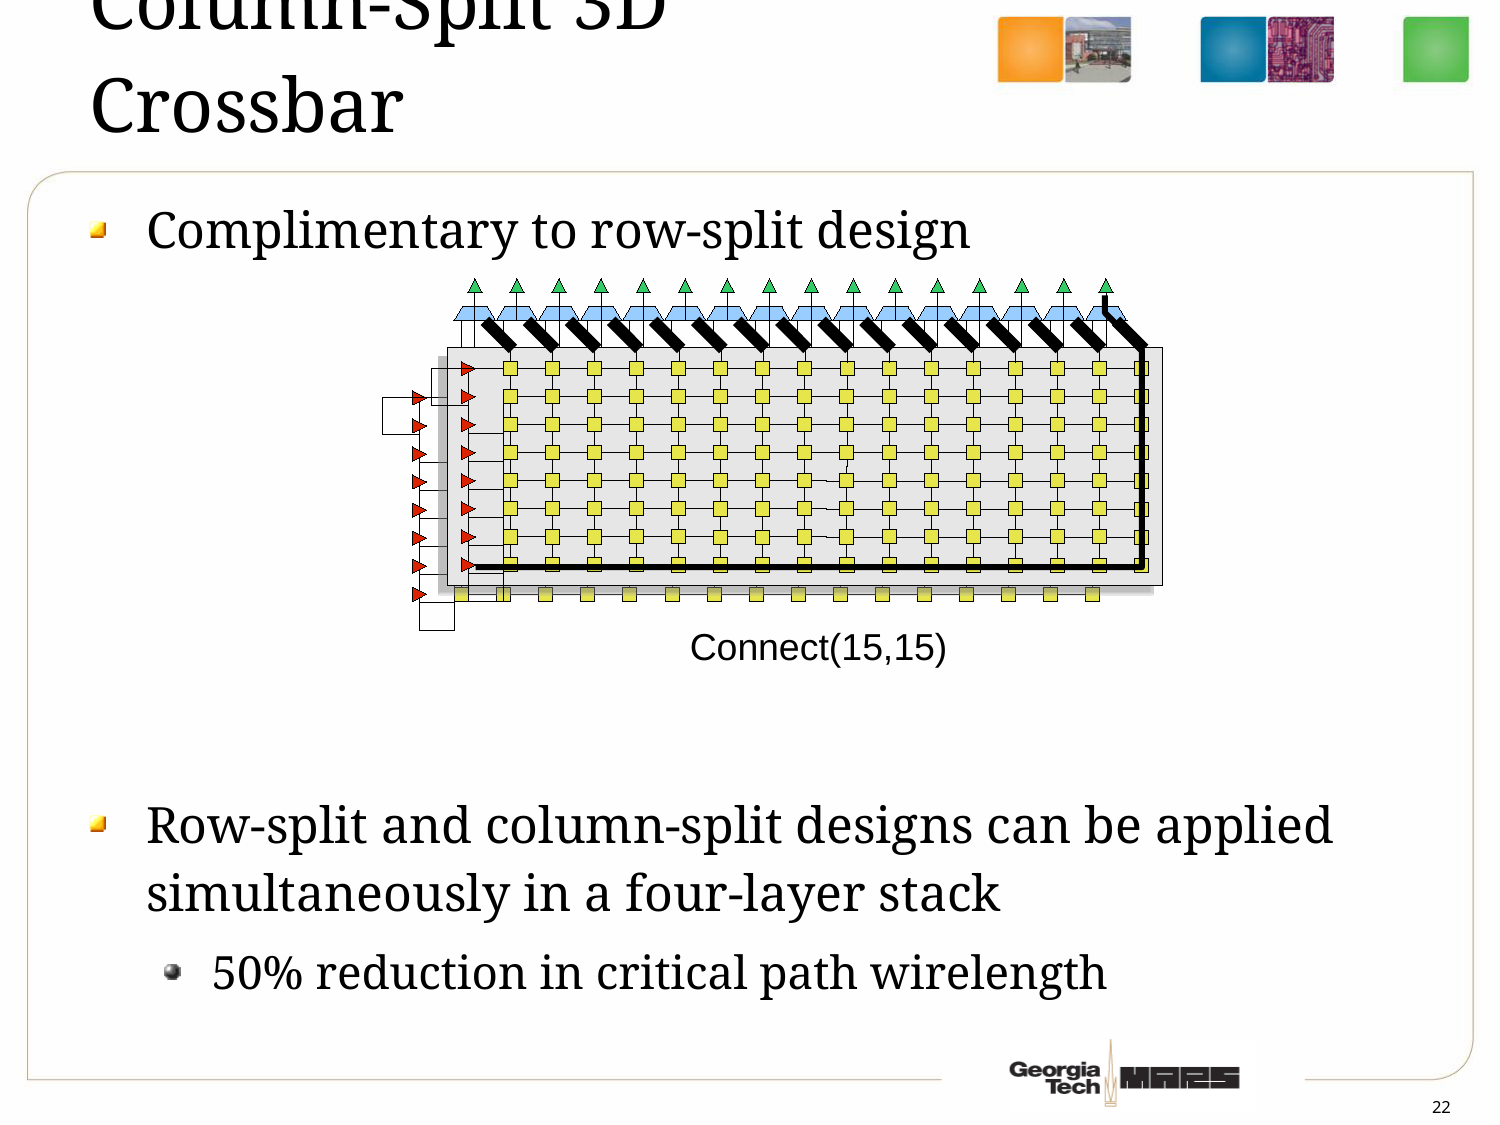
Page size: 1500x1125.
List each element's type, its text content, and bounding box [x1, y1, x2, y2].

text_box [896, 306, 937, 321]
text_box [412, 503, 427, 518]
text_box [980, 306, 1021, 321]
text_box [467, 278, 483, 293]
text_box [972, 278, 987, 293]
text_box [707, 587, 722, 602]
text_box [791, 587, 806, 602]
text_box [1014, 278, 1029, 293]
text_box [833, 587, 848, 602]
text_box [412, 587, 427, 602]
text_box [762, 278, 777, 293]
text_box [1098, 278, 1114, 293]
text_box [496, 587, 503, 601]
picture [0, 0, 1500, 1125]
text_box [636, 278, 651, 293]
text_box [412, 446, 427, 462]
text_box [504, 587, 511, 602]
text_box [412, 531, 427, 546]
text_box [846, 278, 861, 293]
text_box [804, 278, 819, 293]
text_box [917, 587, 932, 602]
text_box [412, 559, 427, 574]
text_box [1022, 306, 1063, 321]
text_box [1043, 587, 1058, 602]
list Complimentary to row-split design Row-split and column-split designs can be applied simultaneously in a four-layer stack 50% reduction in critical path wirelength [75, 187, 1445, 1051]
text_box [412, 398, 427, 405]
text_box [888, 278, 903, 293]
text_box [930, 278, 945, 293]
text_box [475, 306, 516, 321]
text_box [551, 278, 567, 293]
text_box [412, 474, 427, 489]
text_box [412, 418, 427, 433]
text_box [538, 587, 553, 602]
text_box [1001, 587, 1016, 602]
text_box [412, 390, 425, 397]
text_box [622, 587, 637, 602]
text_box [447, 347, 1138, 586]
text_box [594, 278, 609, 293]
text_box [602, 306, 643, 321]
text_box [678, 278, 693, 293]
text_box [1085, 587, 1100, 602]
title Column-Split 3D Crossbar [75, 0, 976, 163]
text_box [644, 306, 685, 321]
text_box [875, 587, 890, 602]
text_box [720, 278, 735, 293]
text_box [854, 306, 895, 321]
text_box [453, 306, 474, 321]
text_box Connect(15,15) [675, 615, 963, 676]
text_box [580, 587, 595, 602]
text_box [1056, 278, 1072, 293]
text_box [938, 306, 979, 321]
text_box [504, 347, 1163, 586]
text_box [728, 306, 769, 321]
text_box [509, 278, 525, 293]
text_box [517, 306, 559, 321]
text_box [770, 306, 811, 321]
text_box [665, 587, 680, 602]
text_box [455, 587, 468, 602]
text_box [1064, 306, 1106, 321]
text_box [812, 306, 853, 321]
text_box [560, 306, 601, 321]
text_box [686, 306, 727, 321]
text_box [469, 574, 503, 586]
text_box [959, 587, 974, 602]
text_box [1108, 306, 1128, 321]
text_box [749, 587, 764, 602]
